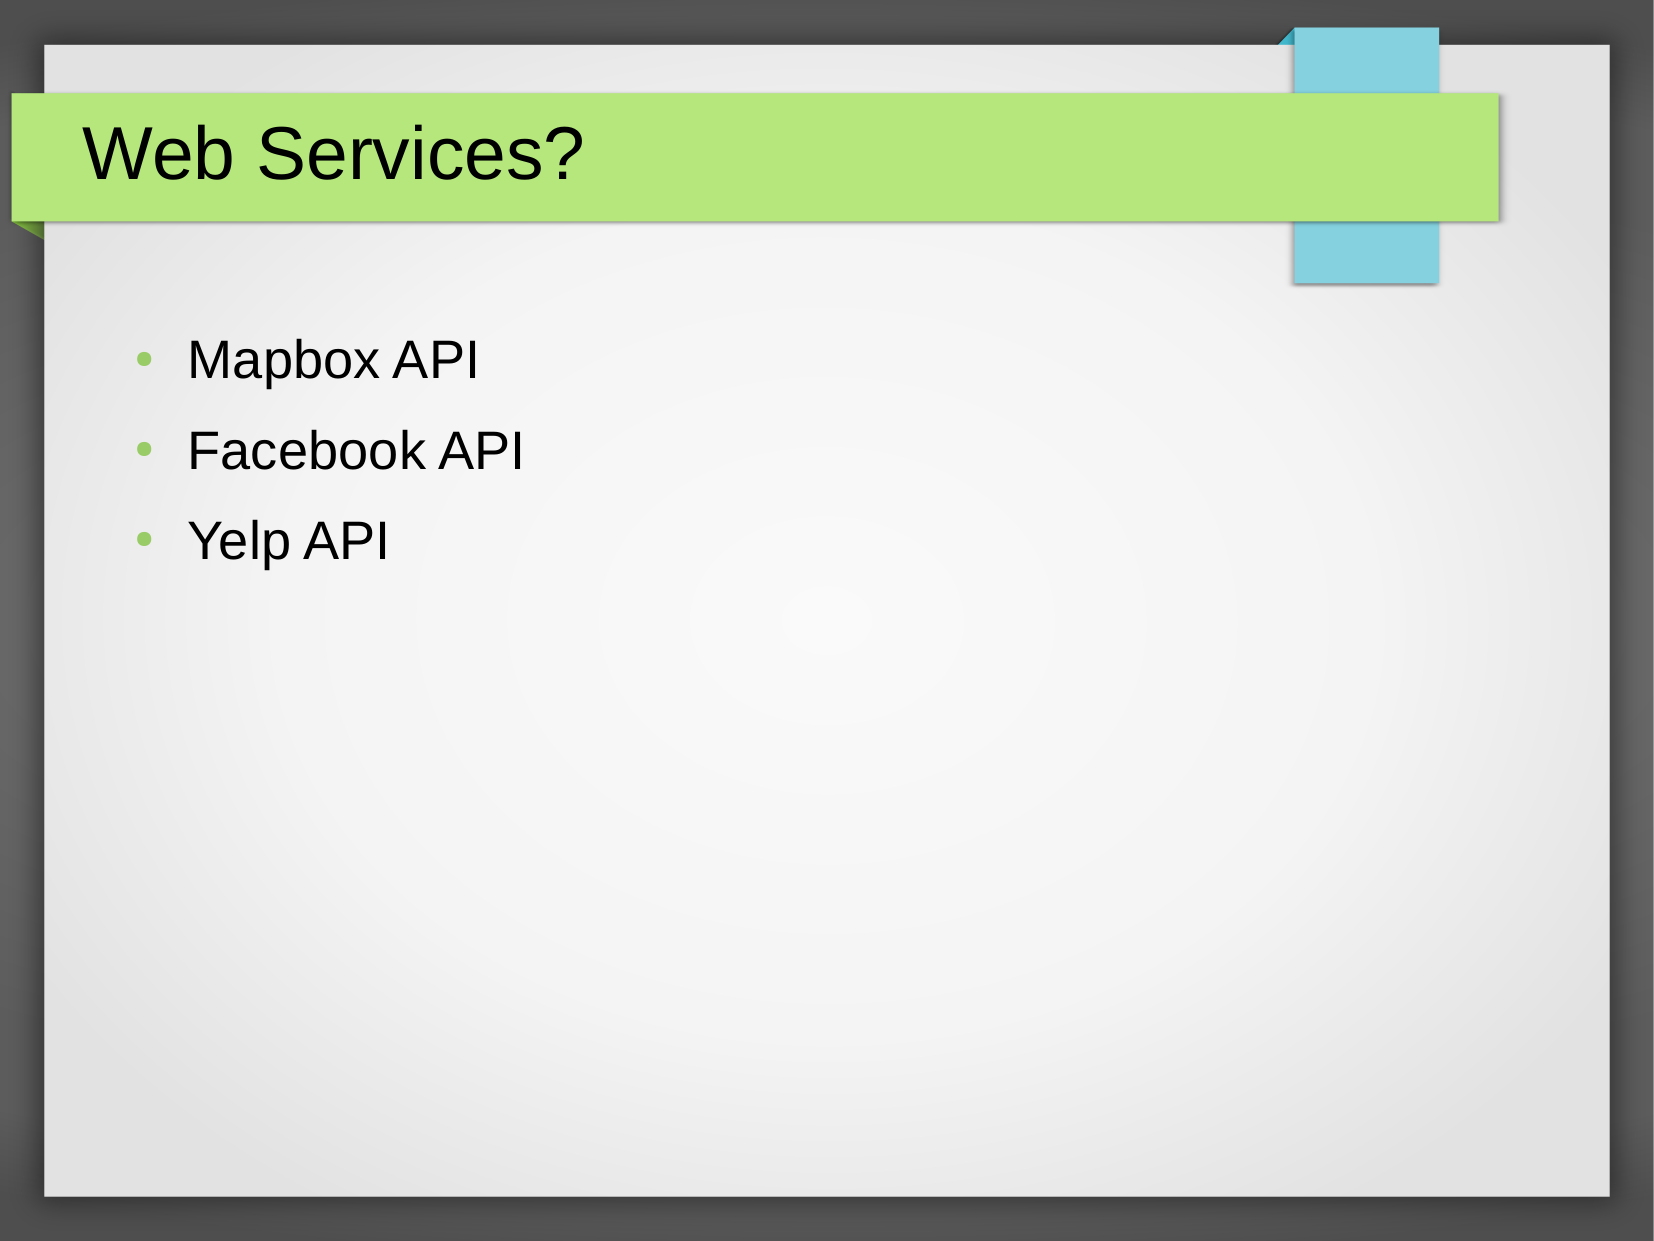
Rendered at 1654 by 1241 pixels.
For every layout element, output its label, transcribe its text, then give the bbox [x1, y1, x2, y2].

list Mapbox API Facebook API Yelp API [116, 330, 1606, 646]
picture [0, 0, 1654, 1241]
title Web Services? [82, 78, 1366, 229]
